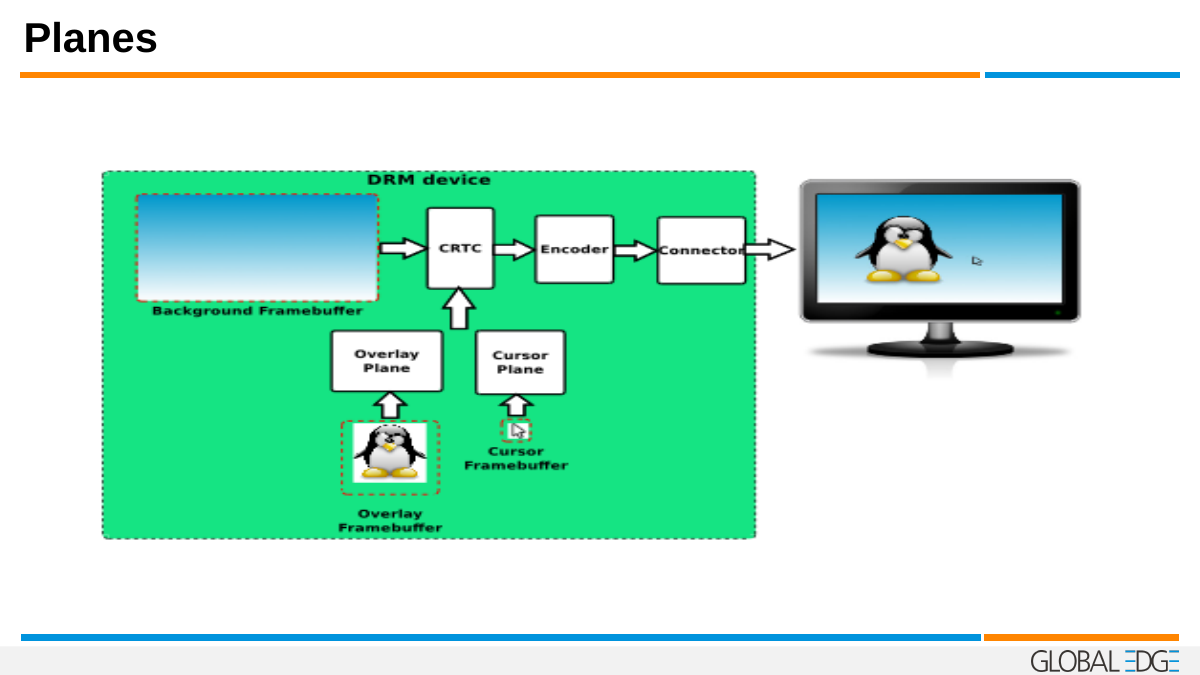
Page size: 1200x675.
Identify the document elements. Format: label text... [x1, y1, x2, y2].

picture [20, 87, 1158, 615]
picture [1031, 650, 1179, 672]
title Planes [12, 9, 1088, 63]
